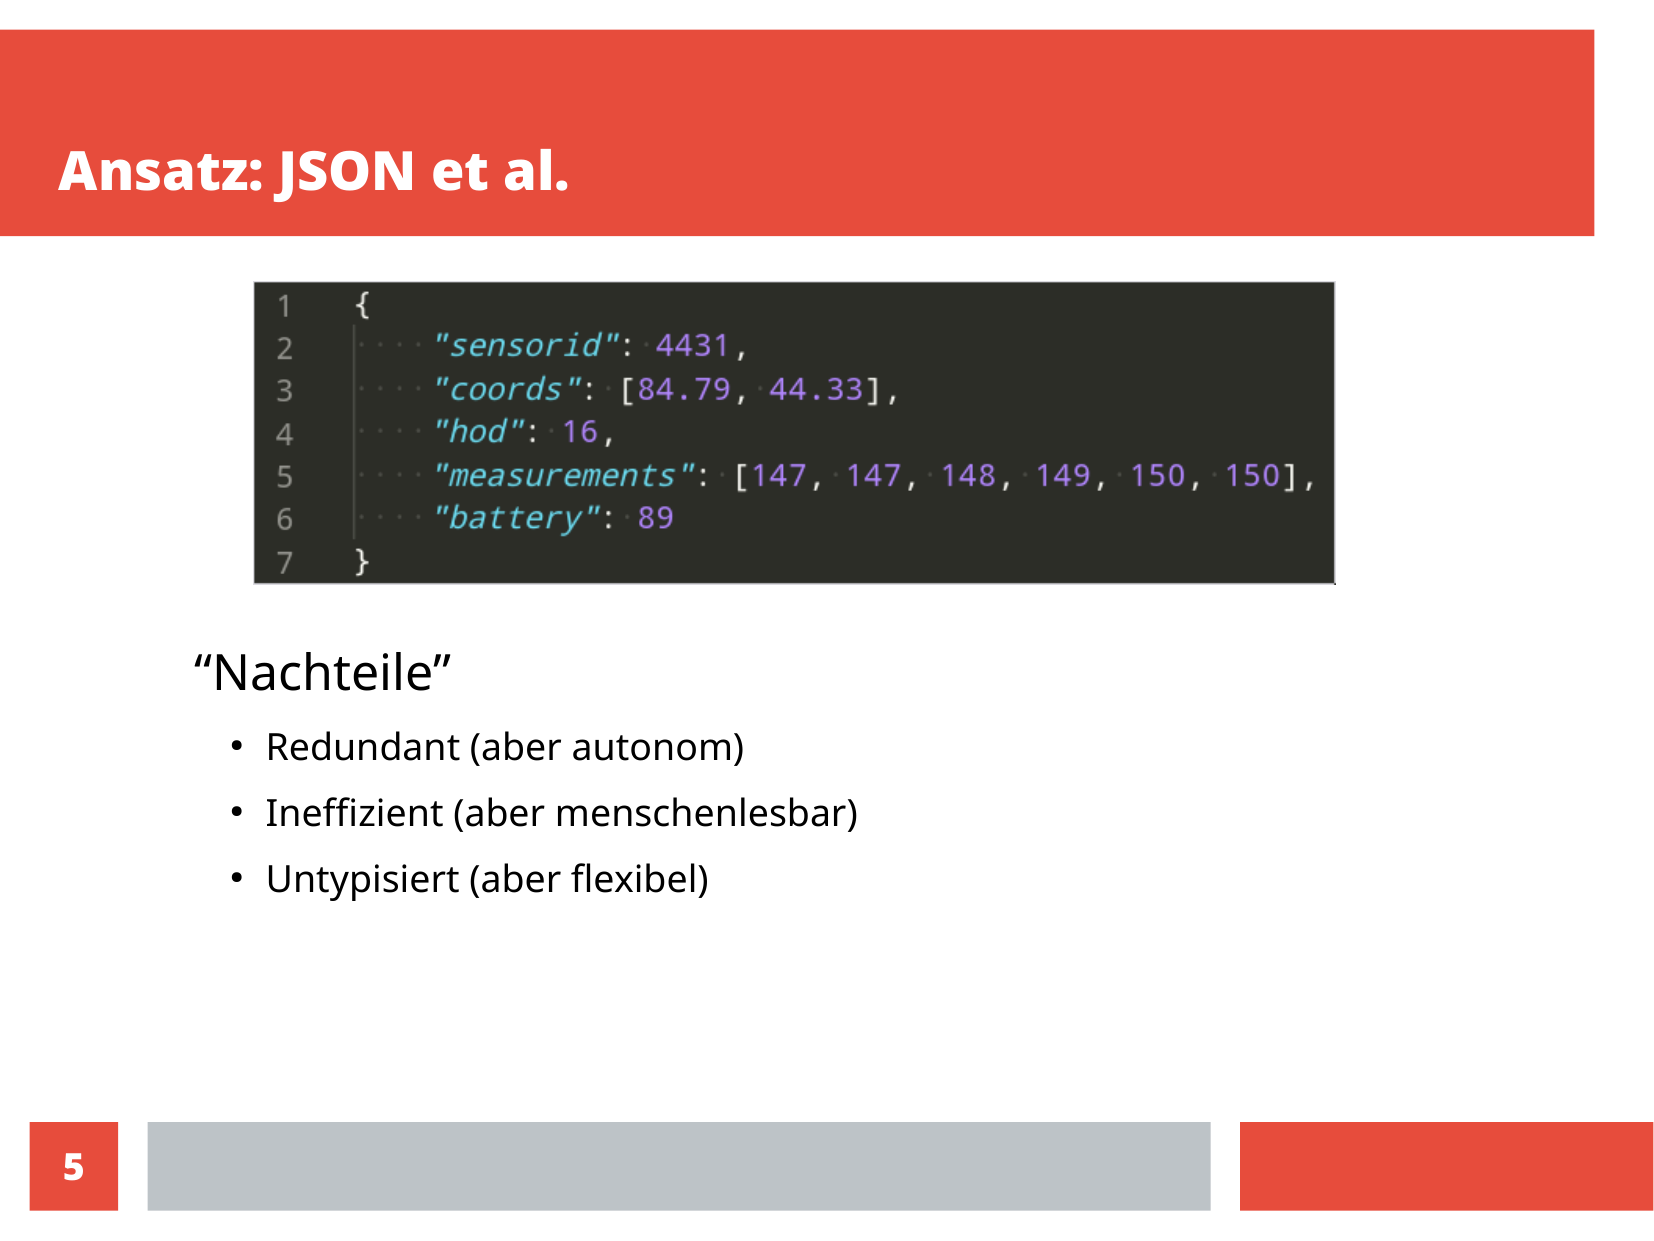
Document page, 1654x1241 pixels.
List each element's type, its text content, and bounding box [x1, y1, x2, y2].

title Ansatz: JSON et al. [59, 59, 1595, 207]
text_box “Nachteile” Redundant (aber autonom) Ineffizient (aber menschenlesbar) Untypisiert (aber flexibel) [180, 630, 1471, 912]
picture [253, 281, 1336, 586]
